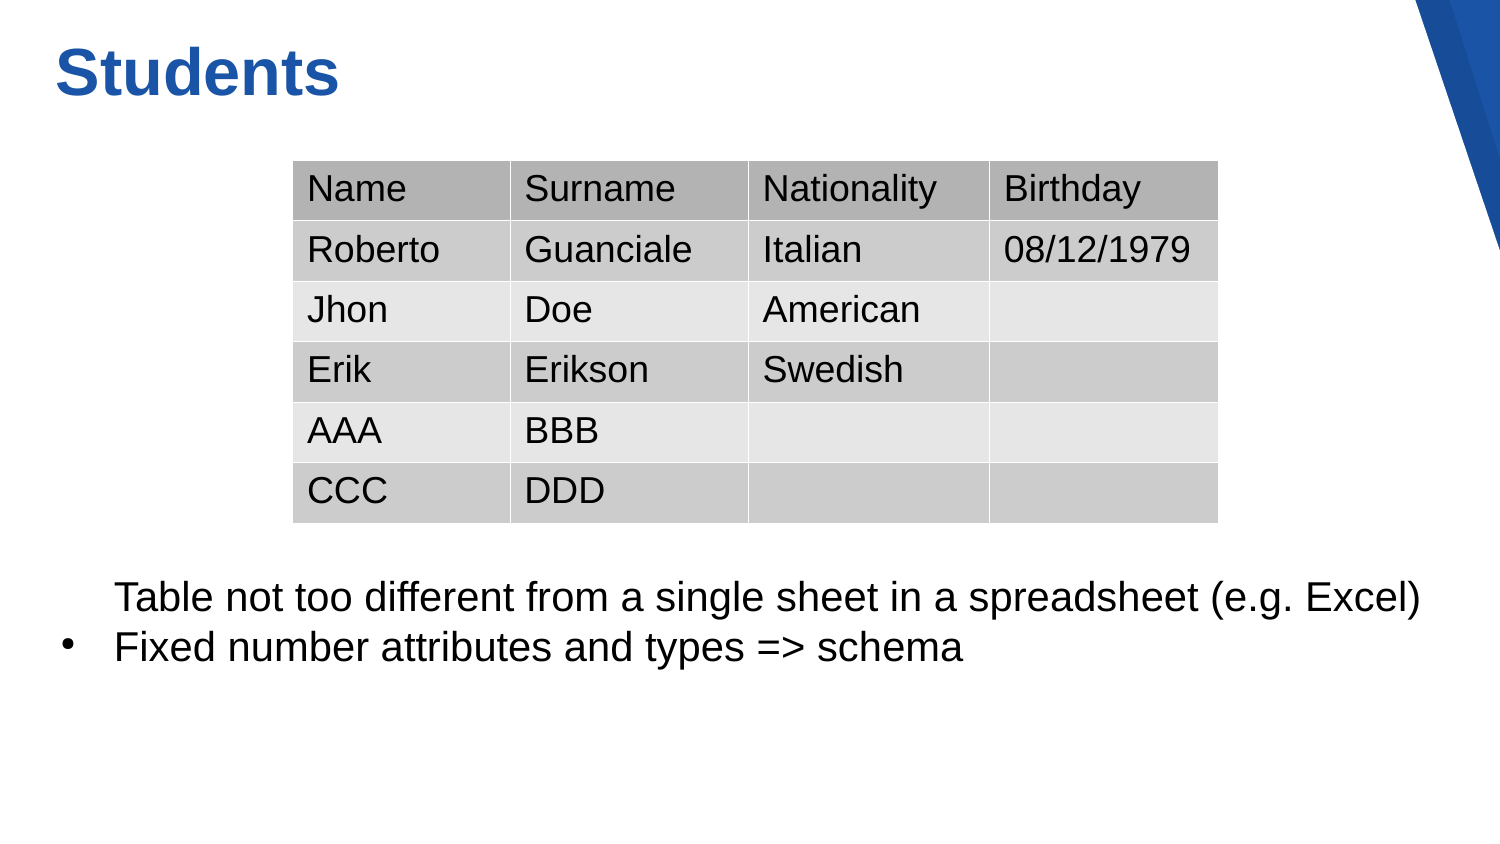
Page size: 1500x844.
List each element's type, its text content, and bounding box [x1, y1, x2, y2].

table_cell Swedish [749, 342, 989, 402]
table_cell Guanciale [511, 221, 748, 281]
table_cell Jhon [293, 282, 510, 341]
table_header Name [293, 161, 510, 220]
table_header Surname [511, 161, 748, 220]
table_header Birthday [990, 161, 1218, 220]
table_cell American [749, 282, 989, 341]
table_cell Erik [293, 342, 510, 402]
list Table not too different from a single sheet in a spreadsheet (e.g. Excel) Fixed number attributes and types => schema [27, 555, 1441, 830]
table_cell DDD [511, 463, 748, 523]
table_cell 08/12/1979 [990, 221, 1218, 281]
table_cell [749, 403, 989, 462]
table_cell BBB [511, 403, 748, 462]
table_cell CCC [293, 463, 510, 523]
table_cell Erikson [511, 342, 748, 402]
table_cell [990, 282, 1218, 341]
table_cell AAA [293, 403, 510, 462]
table_cell Italian [749, 221, 989, 281]
table_header Nationality [749, 161, 989, 220]
title Students [40, 56, 1231, 124]
table_cell Doe [511, 282, 748, 341]
table_cell [749, 463, 989, 523]
table_cell [990, 463, 1218, 523]
table_cell [990, 342, 1218, 402]
table_cell [990, 403, 1218, 462]
table_cell Roberto [293, 221, 510, 281]
